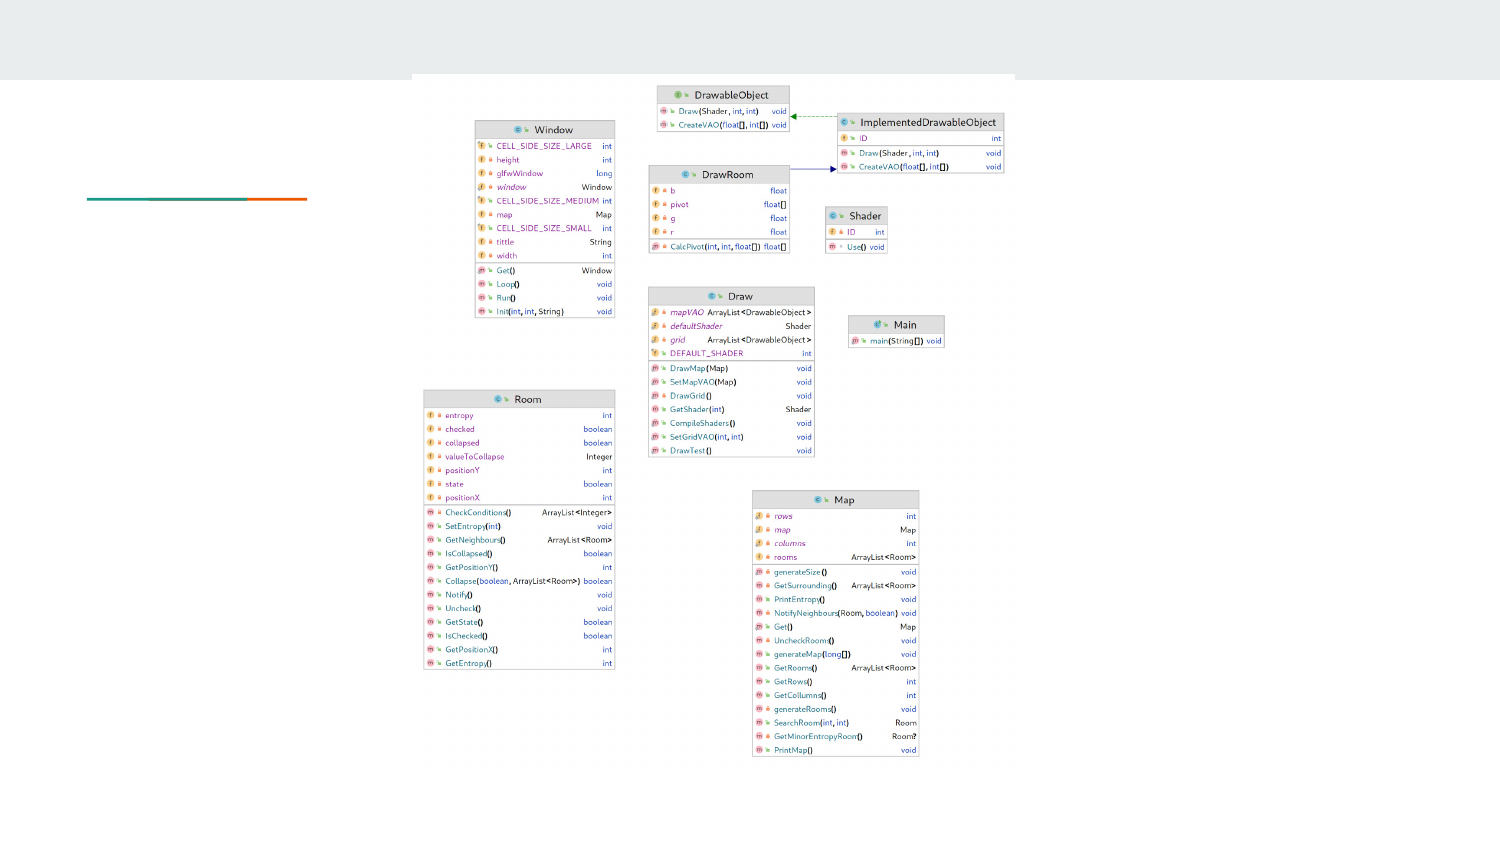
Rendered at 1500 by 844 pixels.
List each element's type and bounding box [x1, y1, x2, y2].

picture [412, 74, 1015, 768]
